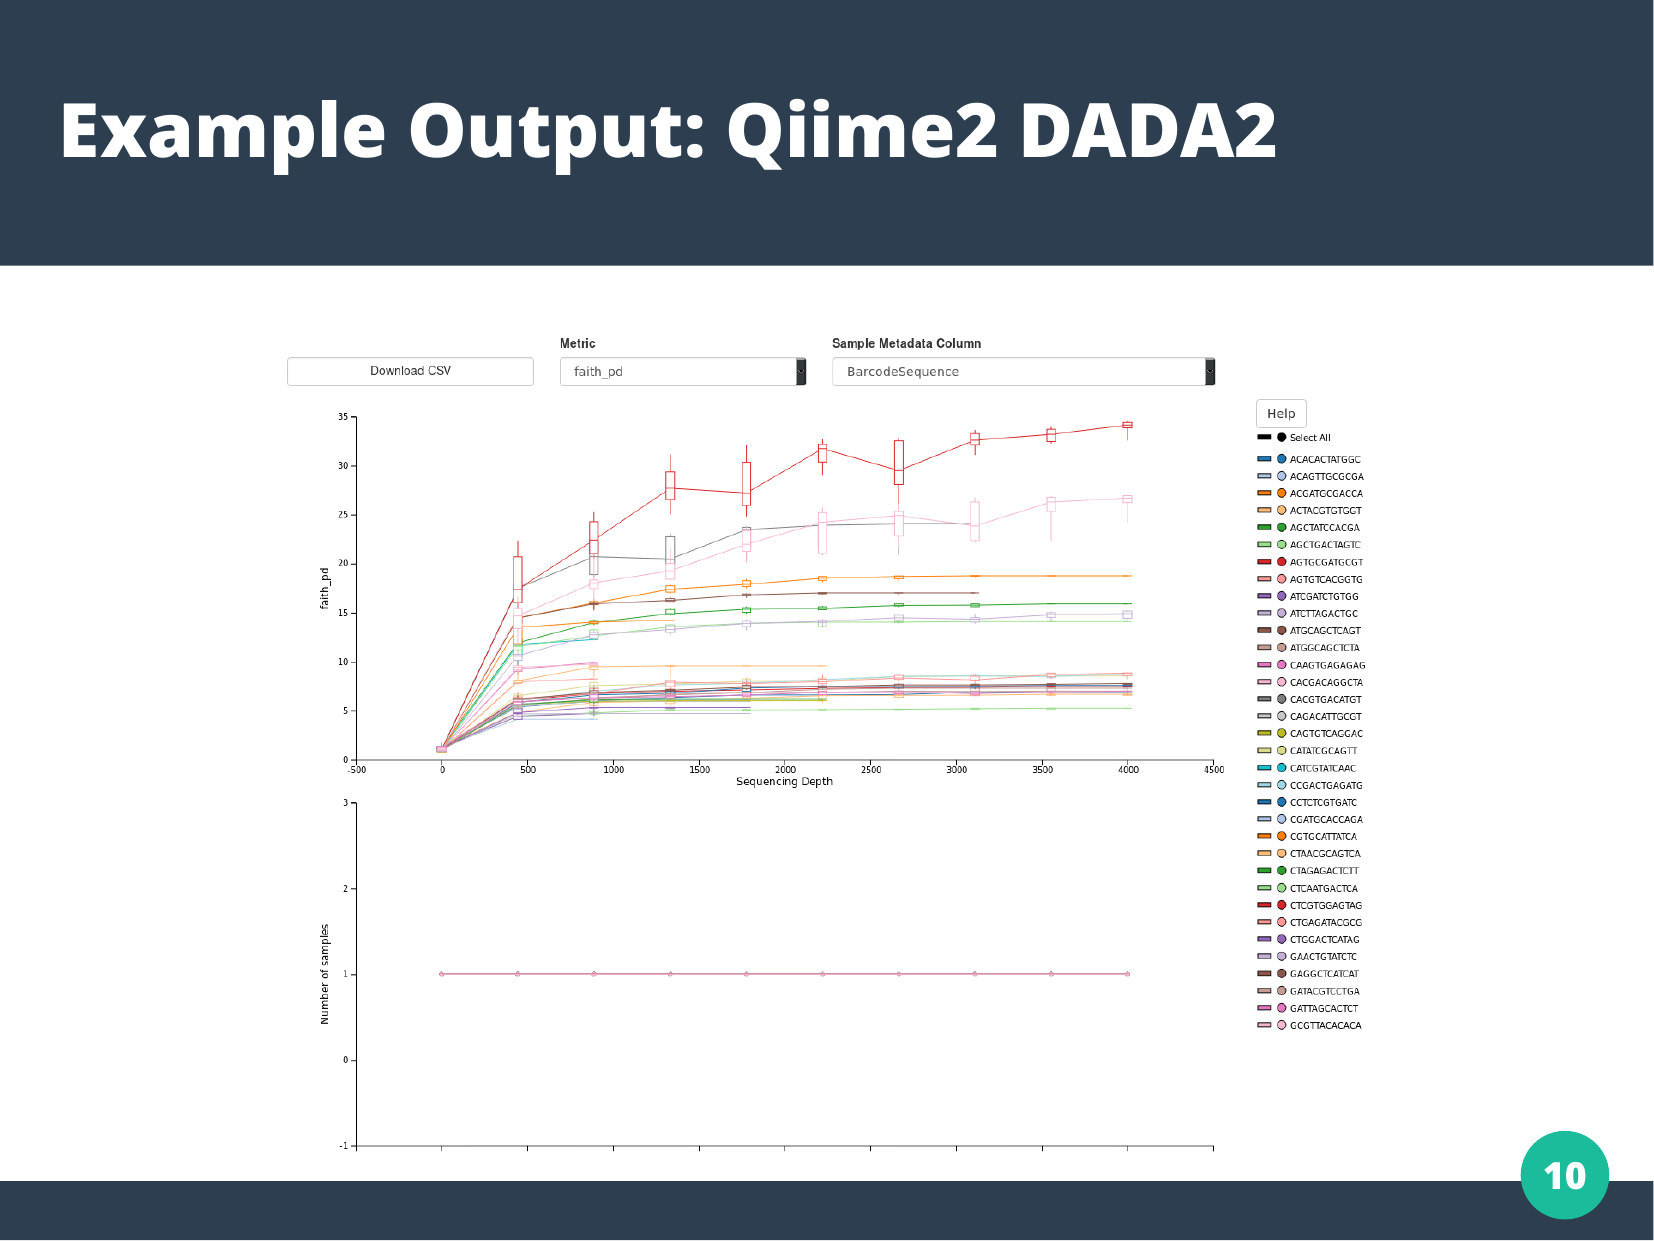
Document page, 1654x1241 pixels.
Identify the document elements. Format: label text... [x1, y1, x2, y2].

title Example Output: Qiime2 DADA2 [59, 49, 1595, 207]
picture [279, 324, 1374, 1152]
